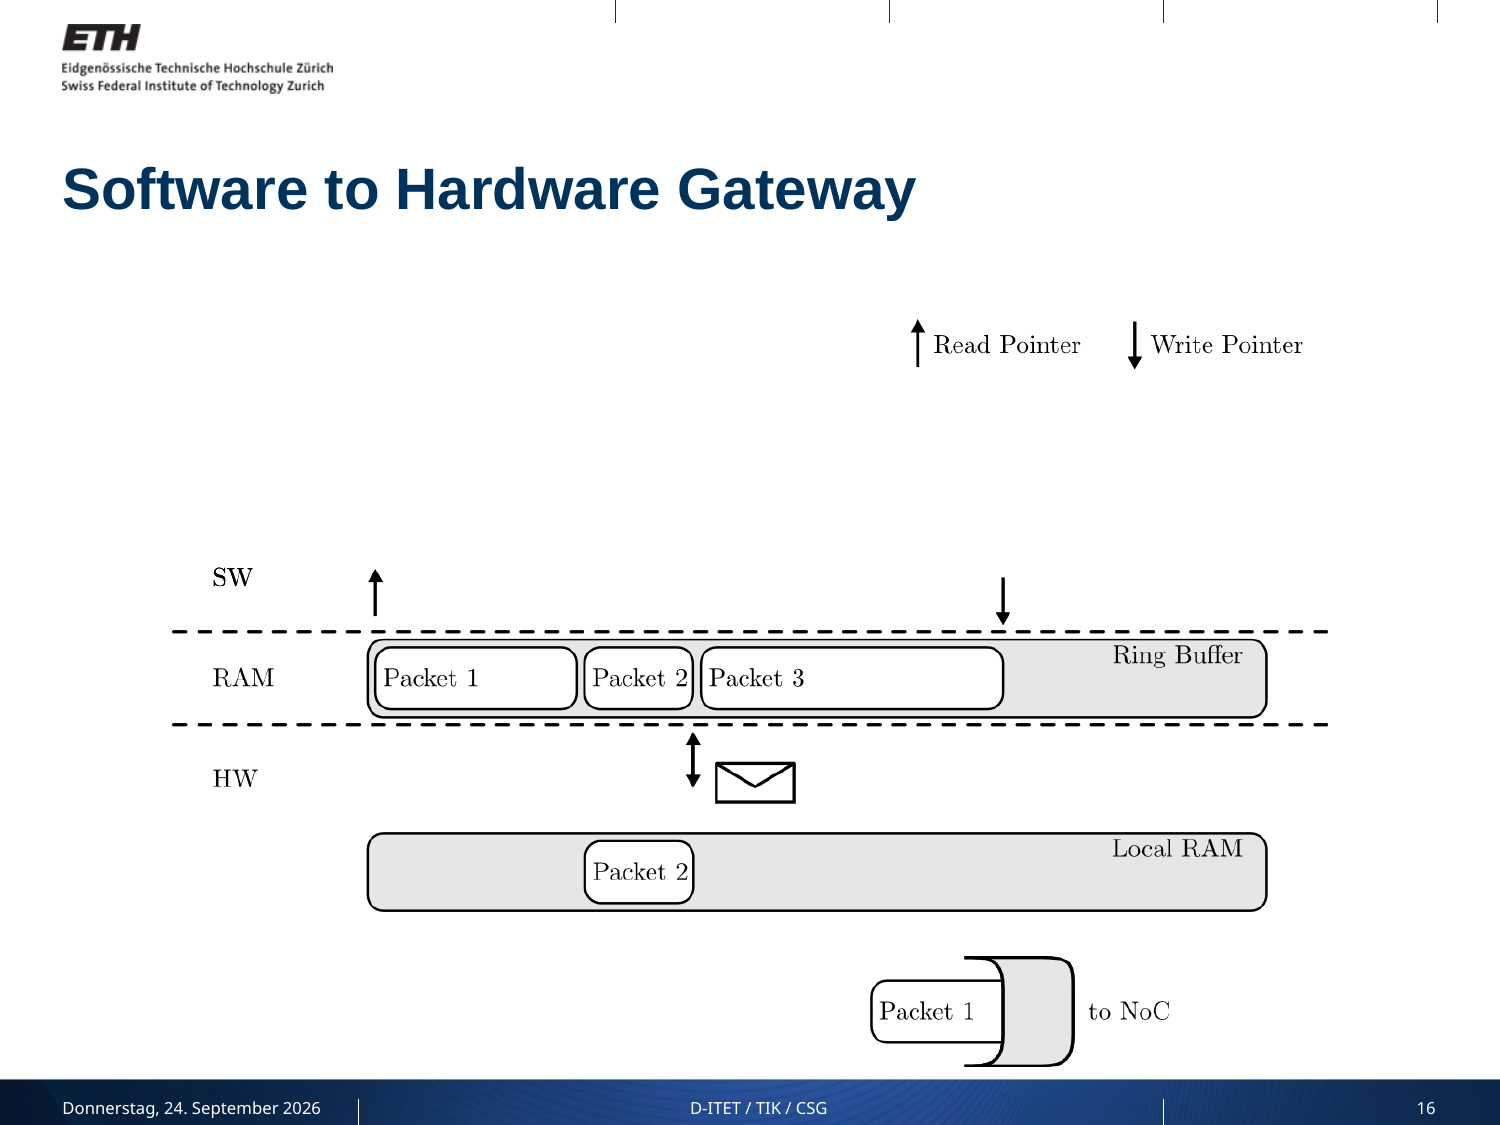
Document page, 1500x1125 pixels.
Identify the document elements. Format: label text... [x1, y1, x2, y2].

title Software to Hardware Gateway [62, 157, 1438, 296]
picture [172, 319, 1328, 1067]
picture [0, 1078, 1500, 1125]
picture [62, 24, 333, 94]
